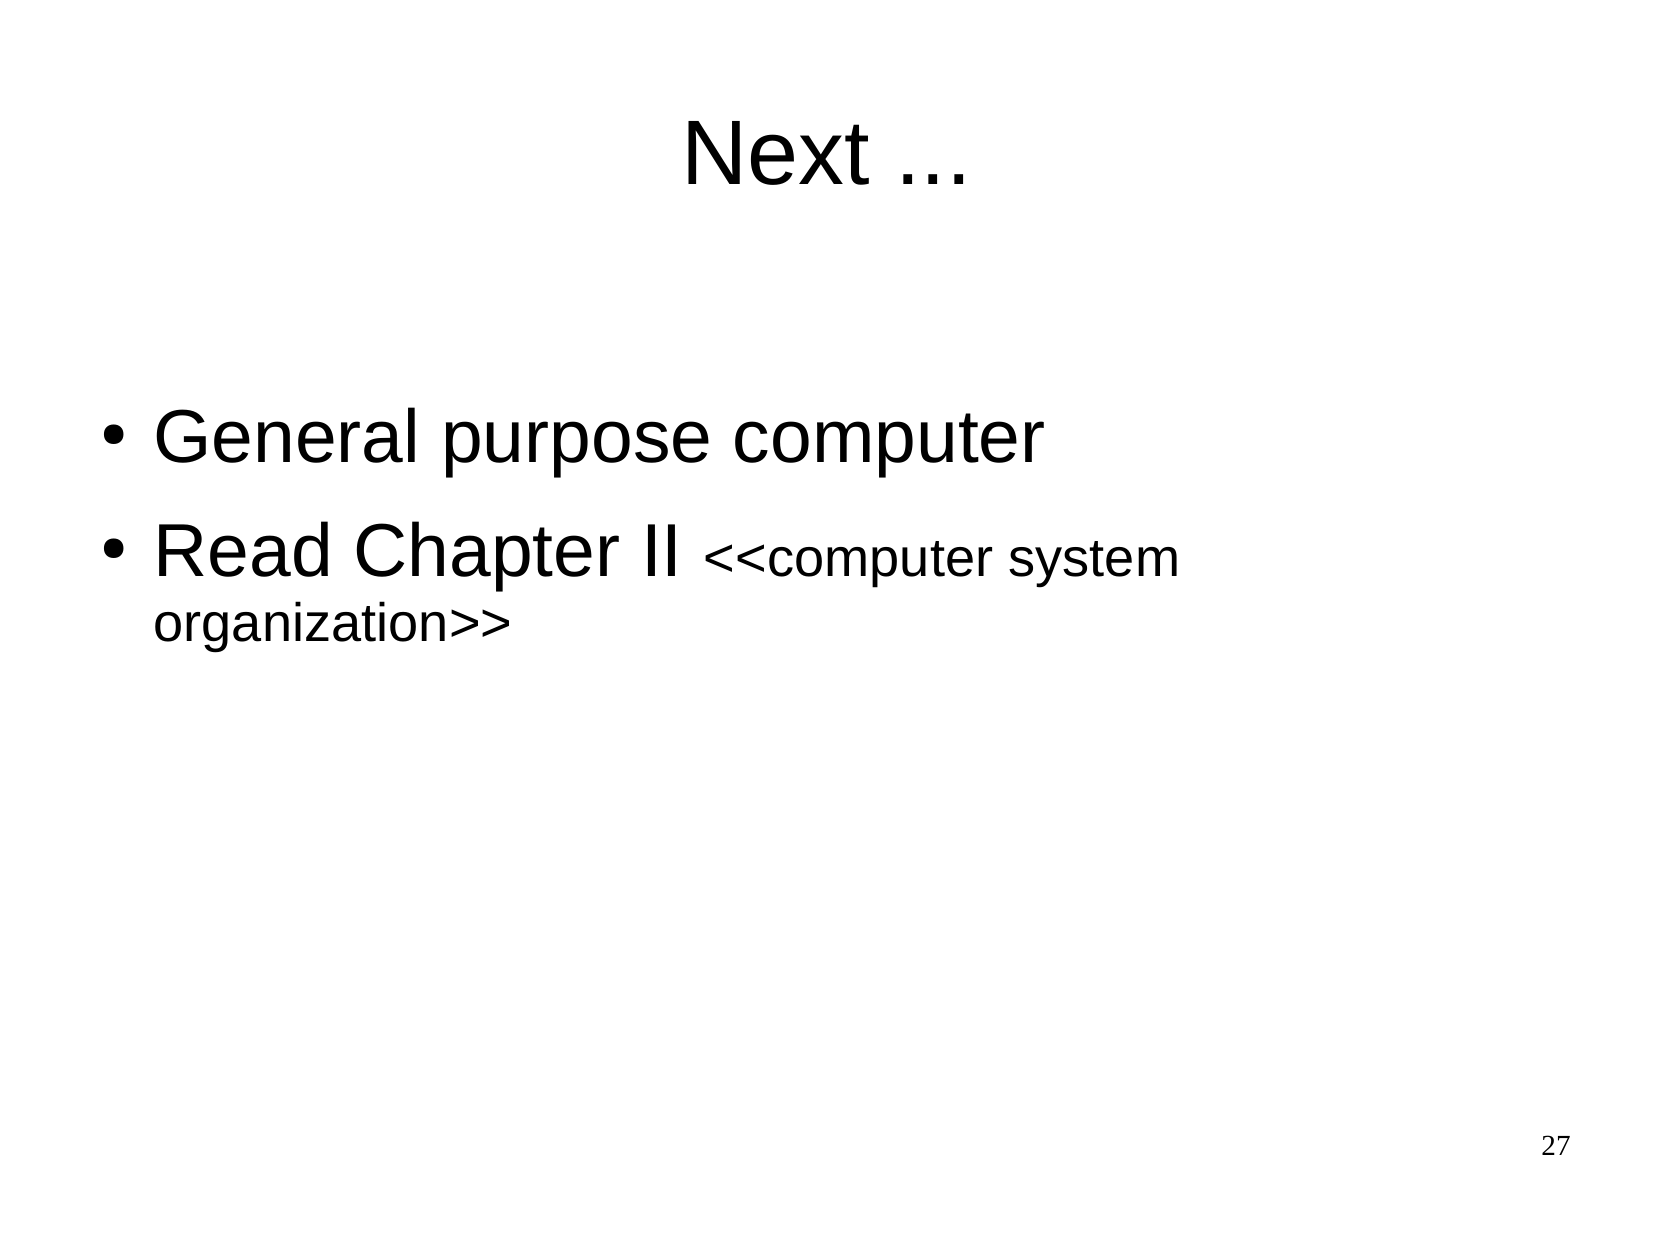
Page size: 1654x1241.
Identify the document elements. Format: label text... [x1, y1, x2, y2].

list General purpose computer Read Chapter II <<computer system organization>> [82, 290, 1538, 1010]
title Next ... [82, 49, 1571, 257]
